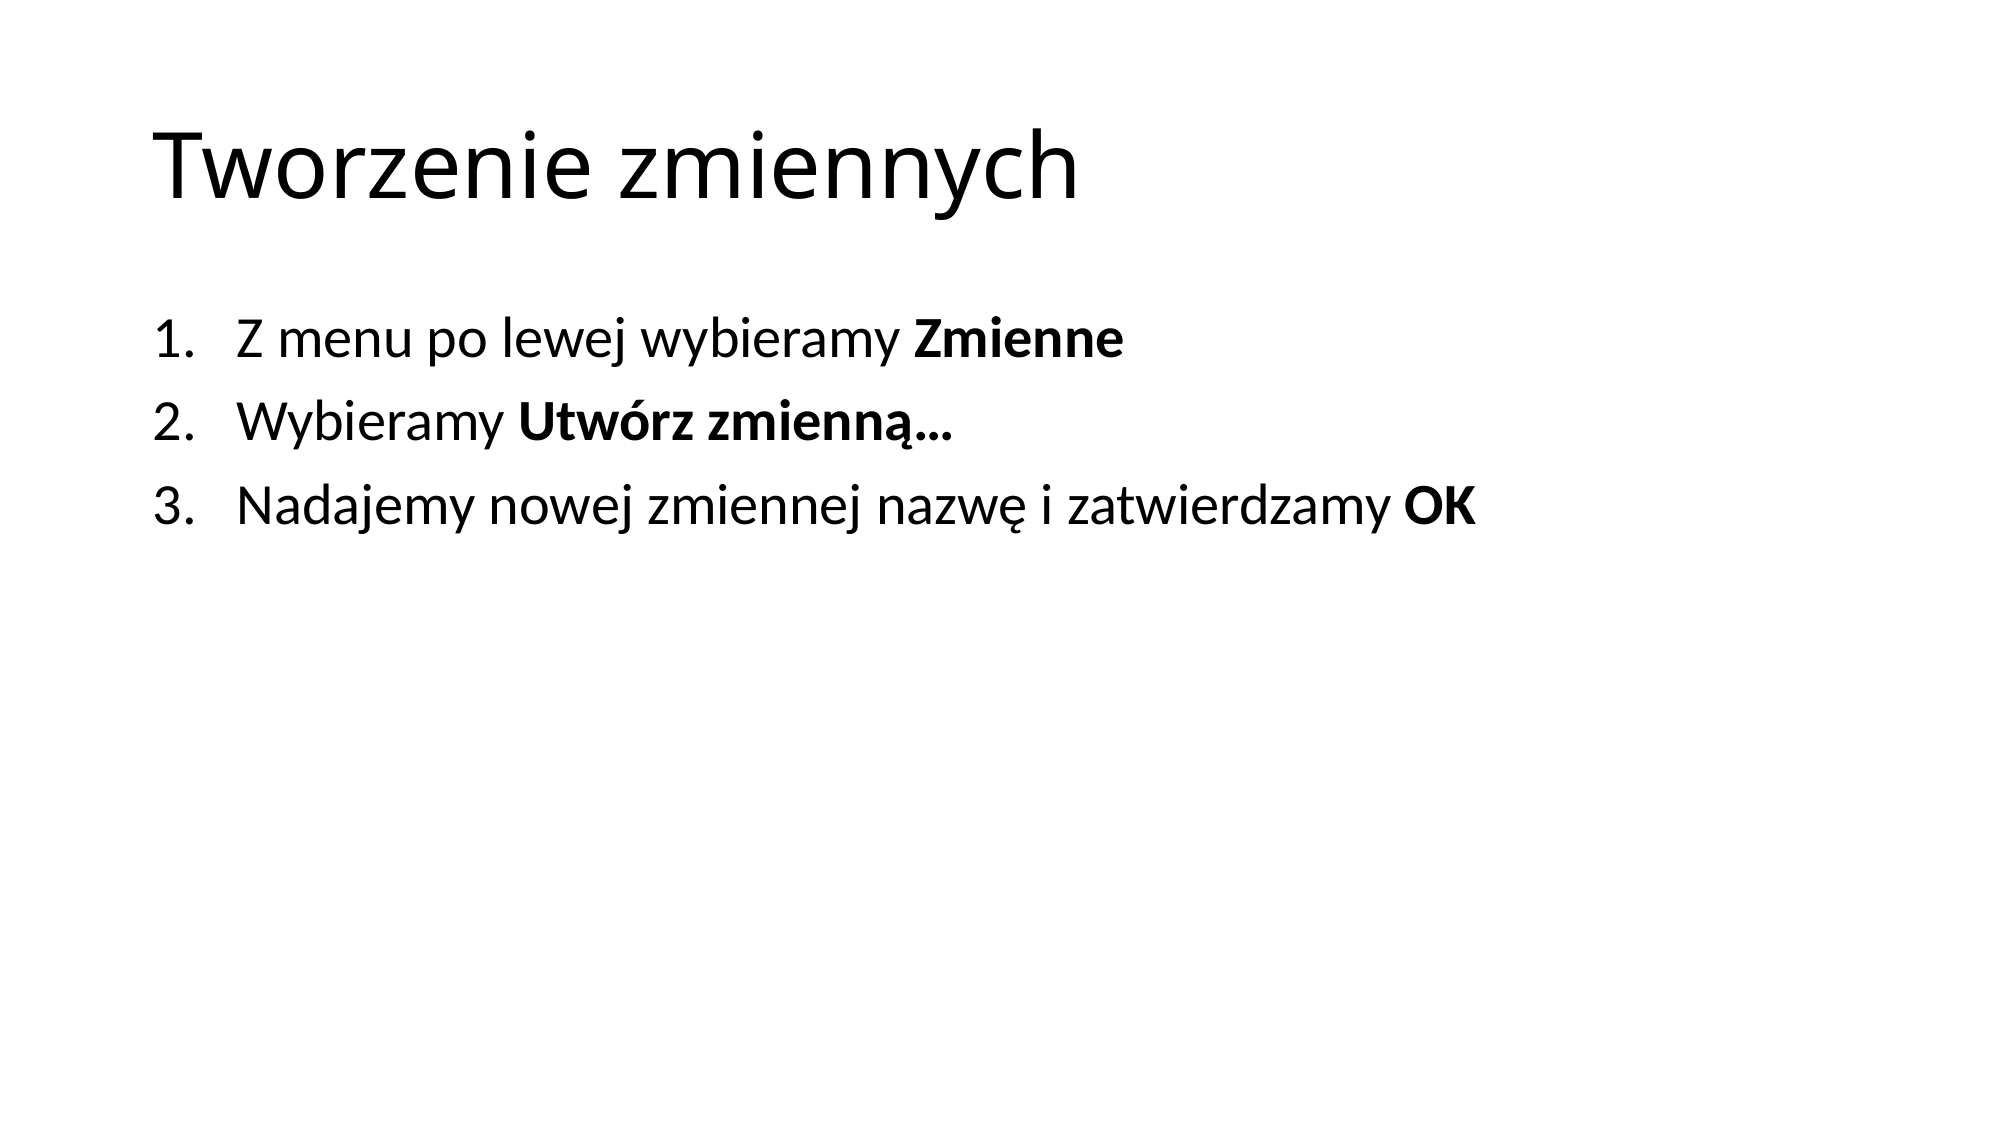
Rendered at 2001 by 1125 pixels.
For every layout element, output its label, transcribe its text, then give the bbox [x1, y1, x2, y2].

list Z menu po lewej wybieramy Zmienne Wybieramy Utwórz zmienną… Nadajemy nowej zmiennej nazwę i zatwierdzamy OK [137, 299, 1863, 1014]
title Tworzenie zmiennych [137, 59, 1863, 278]
